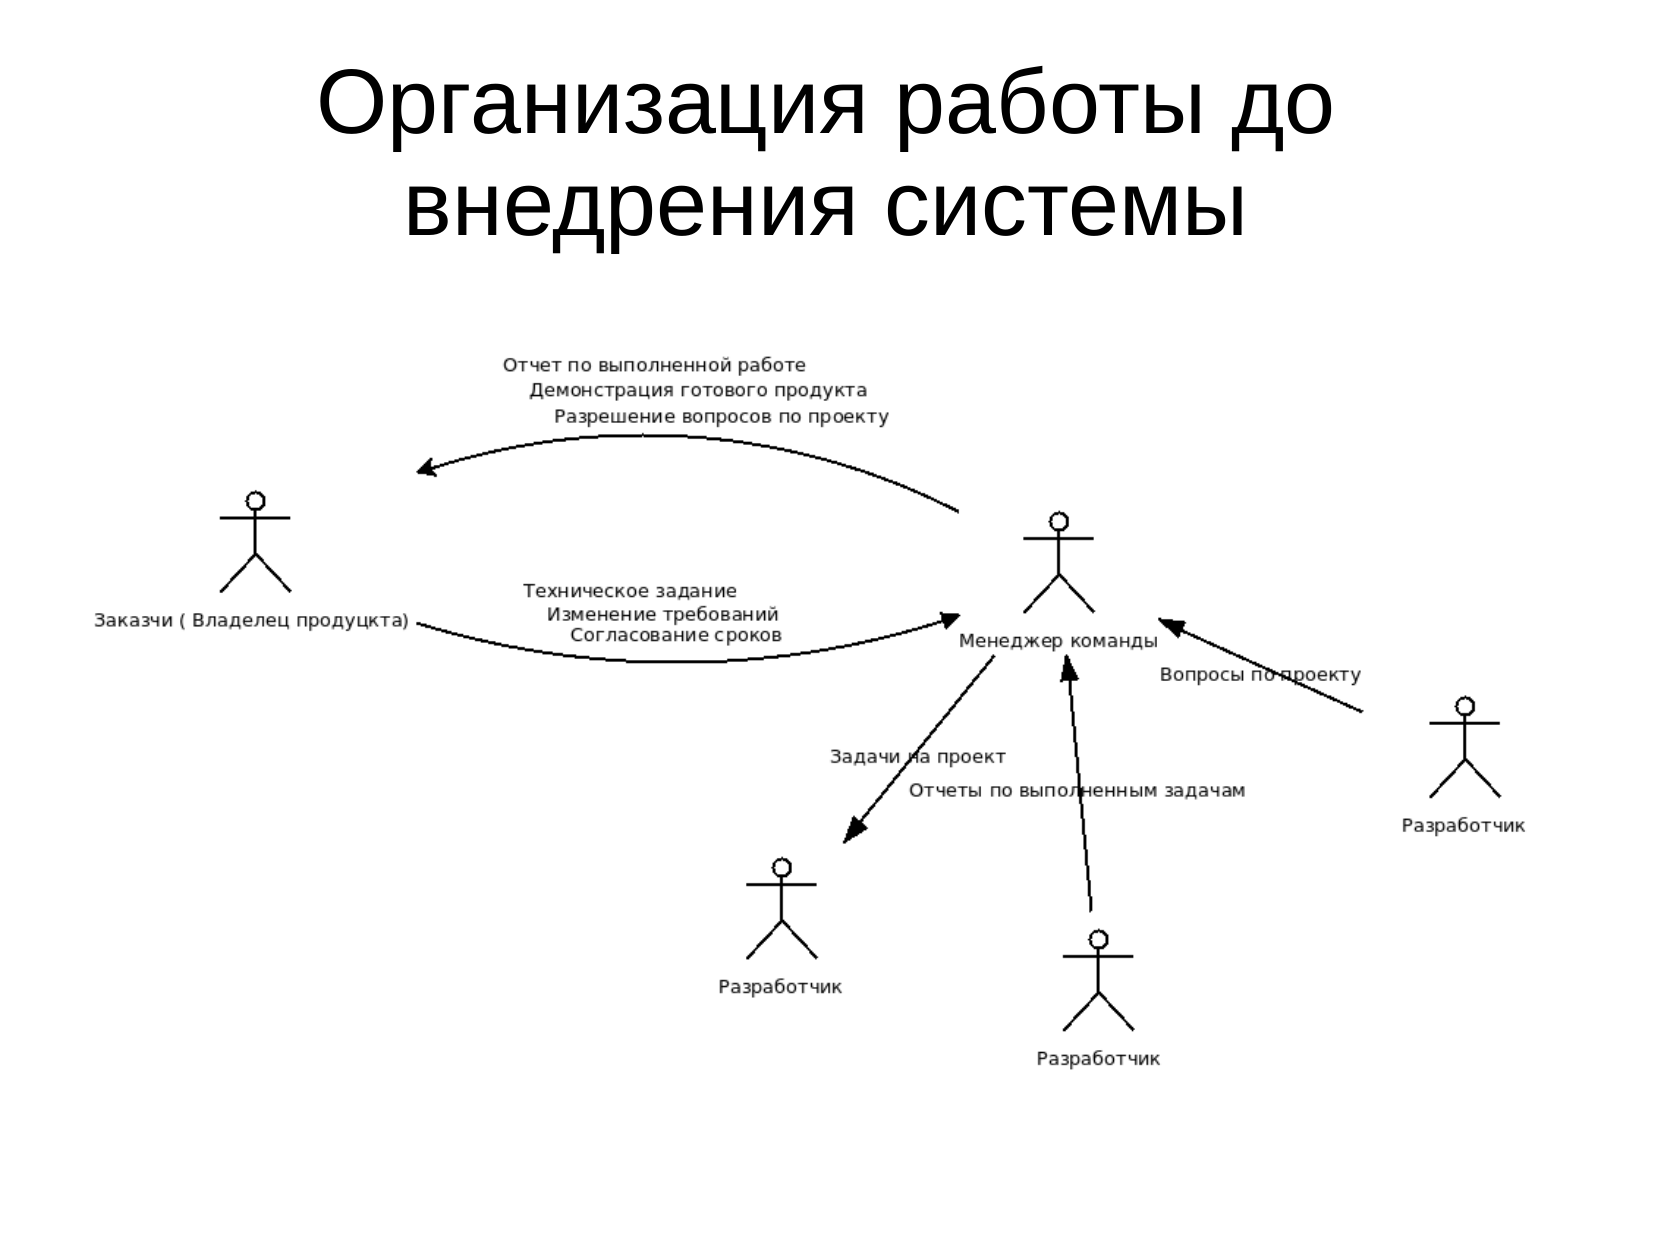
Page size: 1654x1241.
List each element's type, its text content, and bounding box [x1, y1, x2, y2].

picture [94, 354, 1569, 1074]
title Организация работы до внедрения системы [82, 49, 1571, 257]
